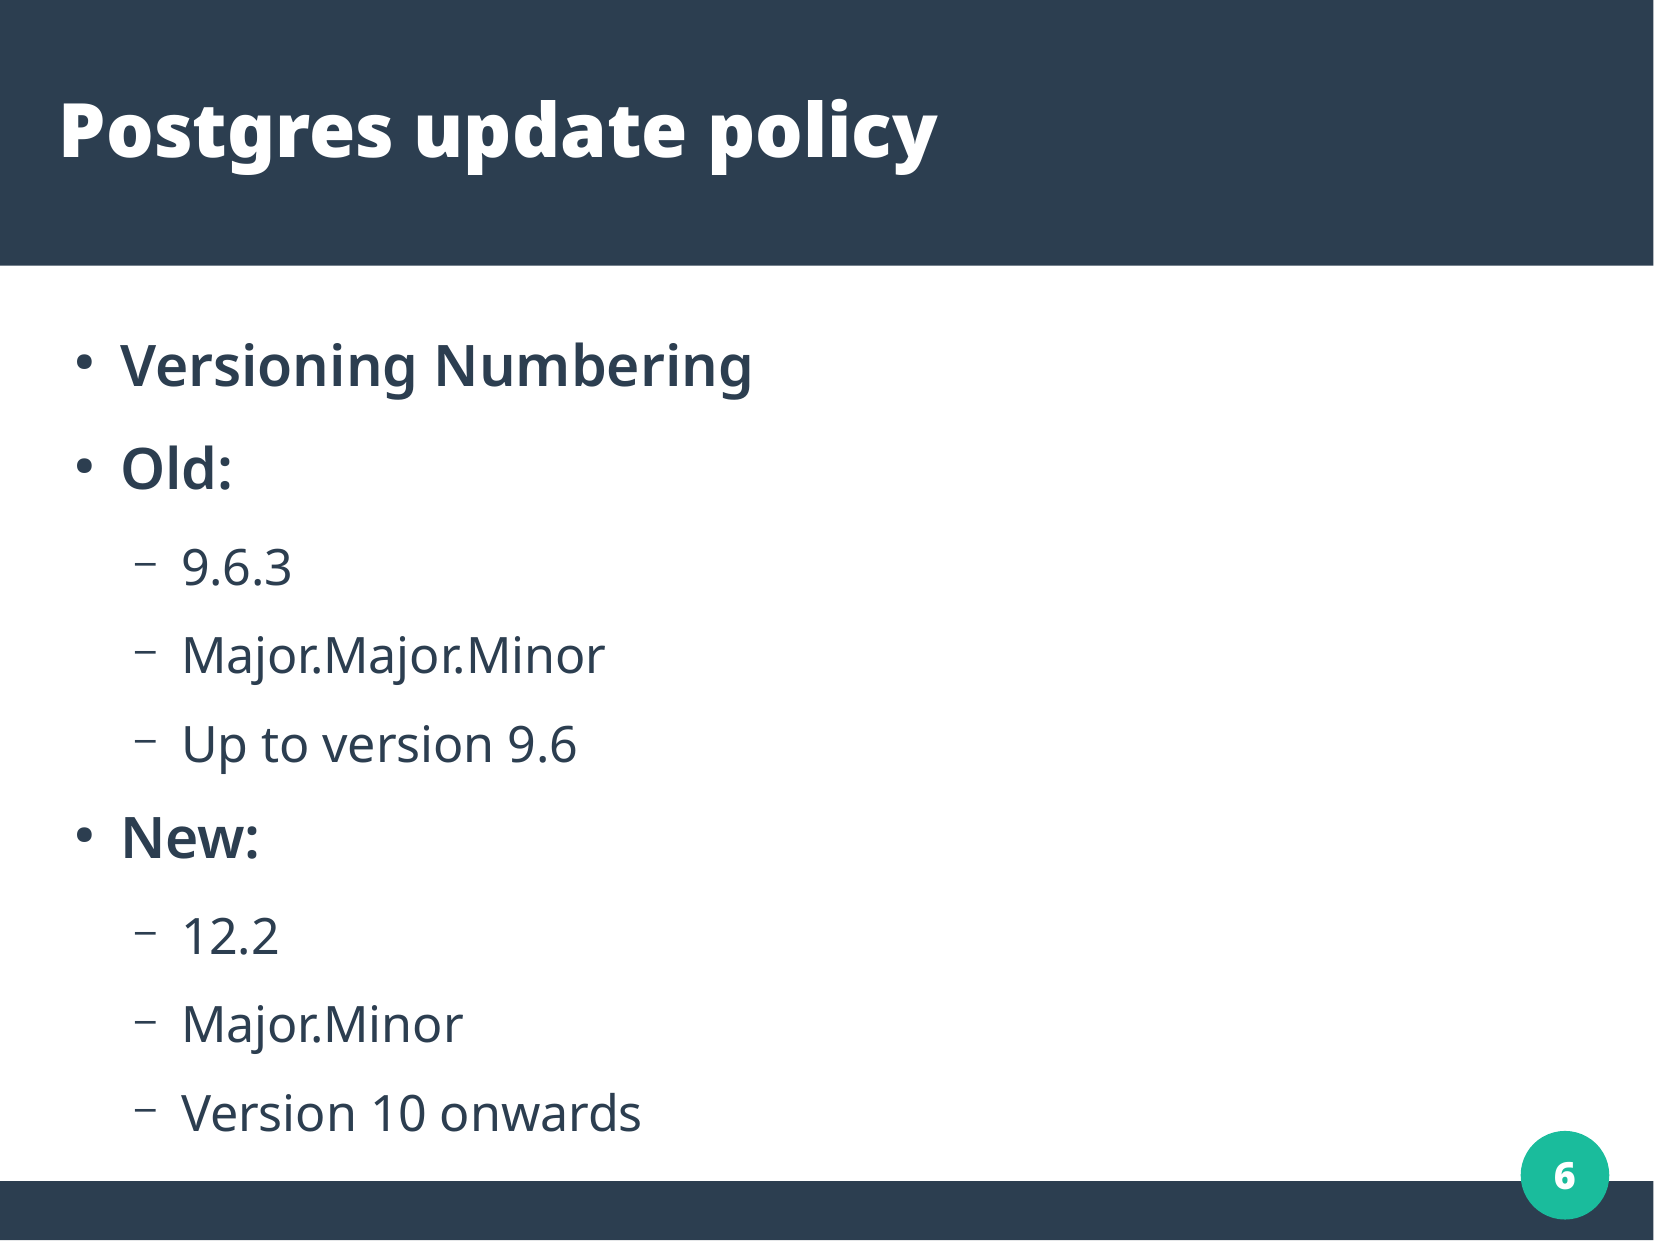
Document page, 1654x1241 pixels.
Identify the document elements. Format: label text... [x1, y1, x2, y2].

list Versioning Numbering Old: 9.6.3 Major.Major.Minor Up to version 9.6 New: 12.2 Major.Minor Version 10 onwards [59, 324, 1595, 1152]
title Postgres update policy [59, 49, 1595, 207]
